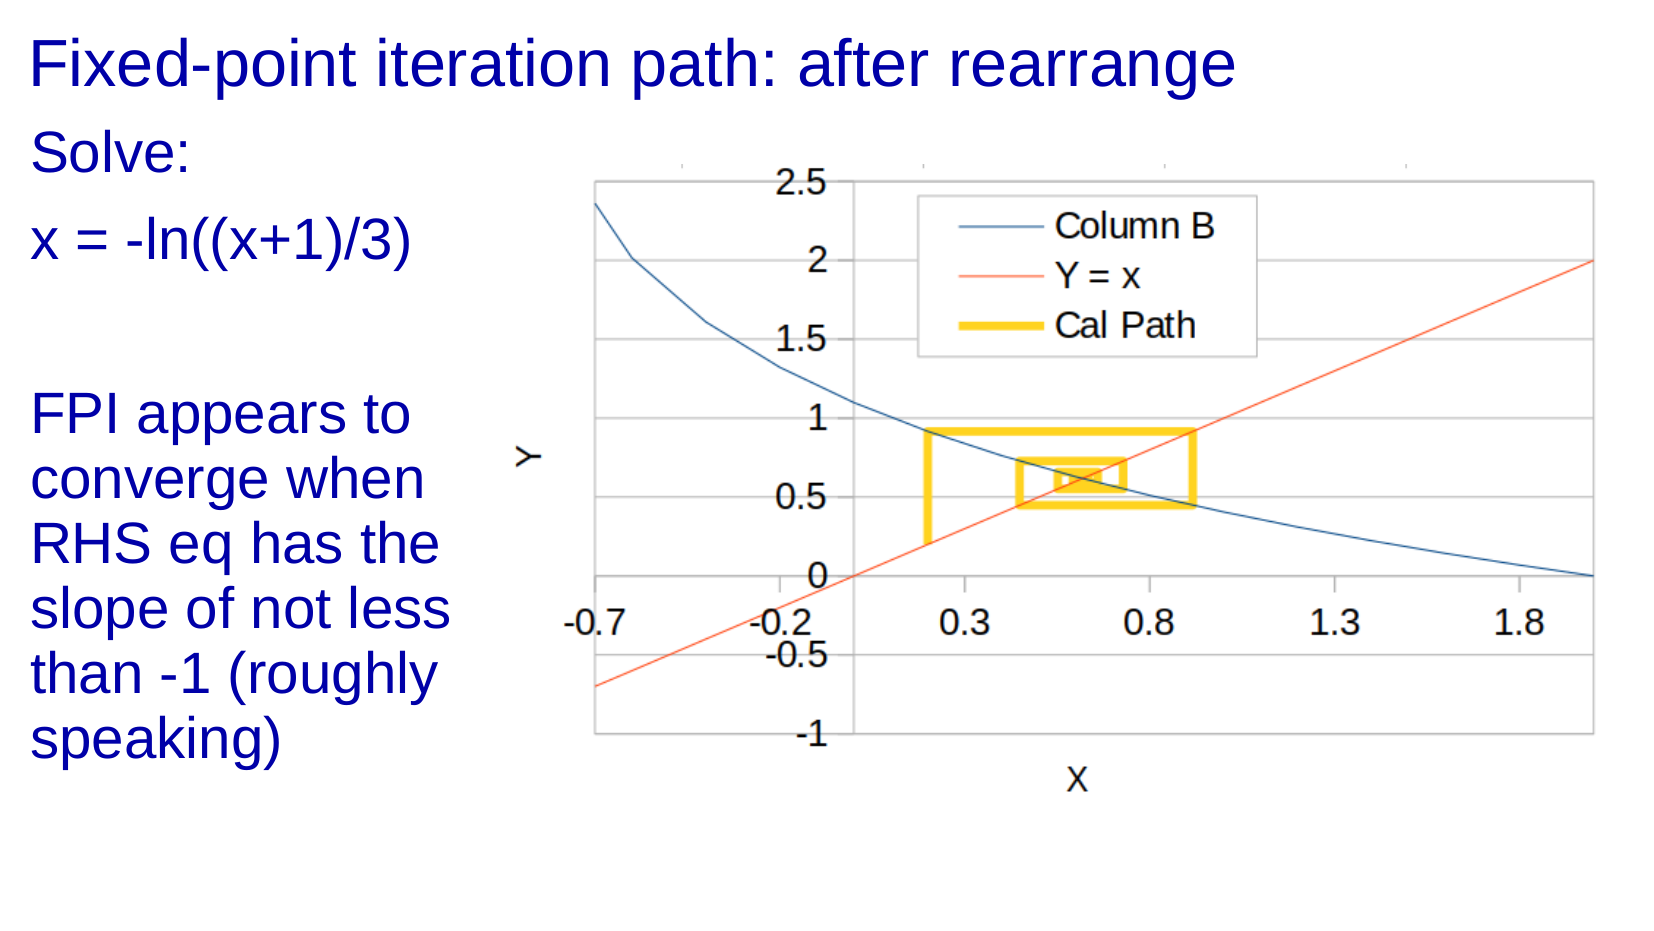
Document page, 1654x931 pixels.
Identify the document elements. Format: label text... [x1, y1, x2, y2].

picture [509, 164, 1606, 799]
list Solve: x = -ln((x+1)/3) FPI appears to converge when RHS eq has the slope of not less than -1 (roughly speaking) [30, 120, 541, 916]
title Fixed-point iteration path: after rearrange [28, 21, 1626, 106]
